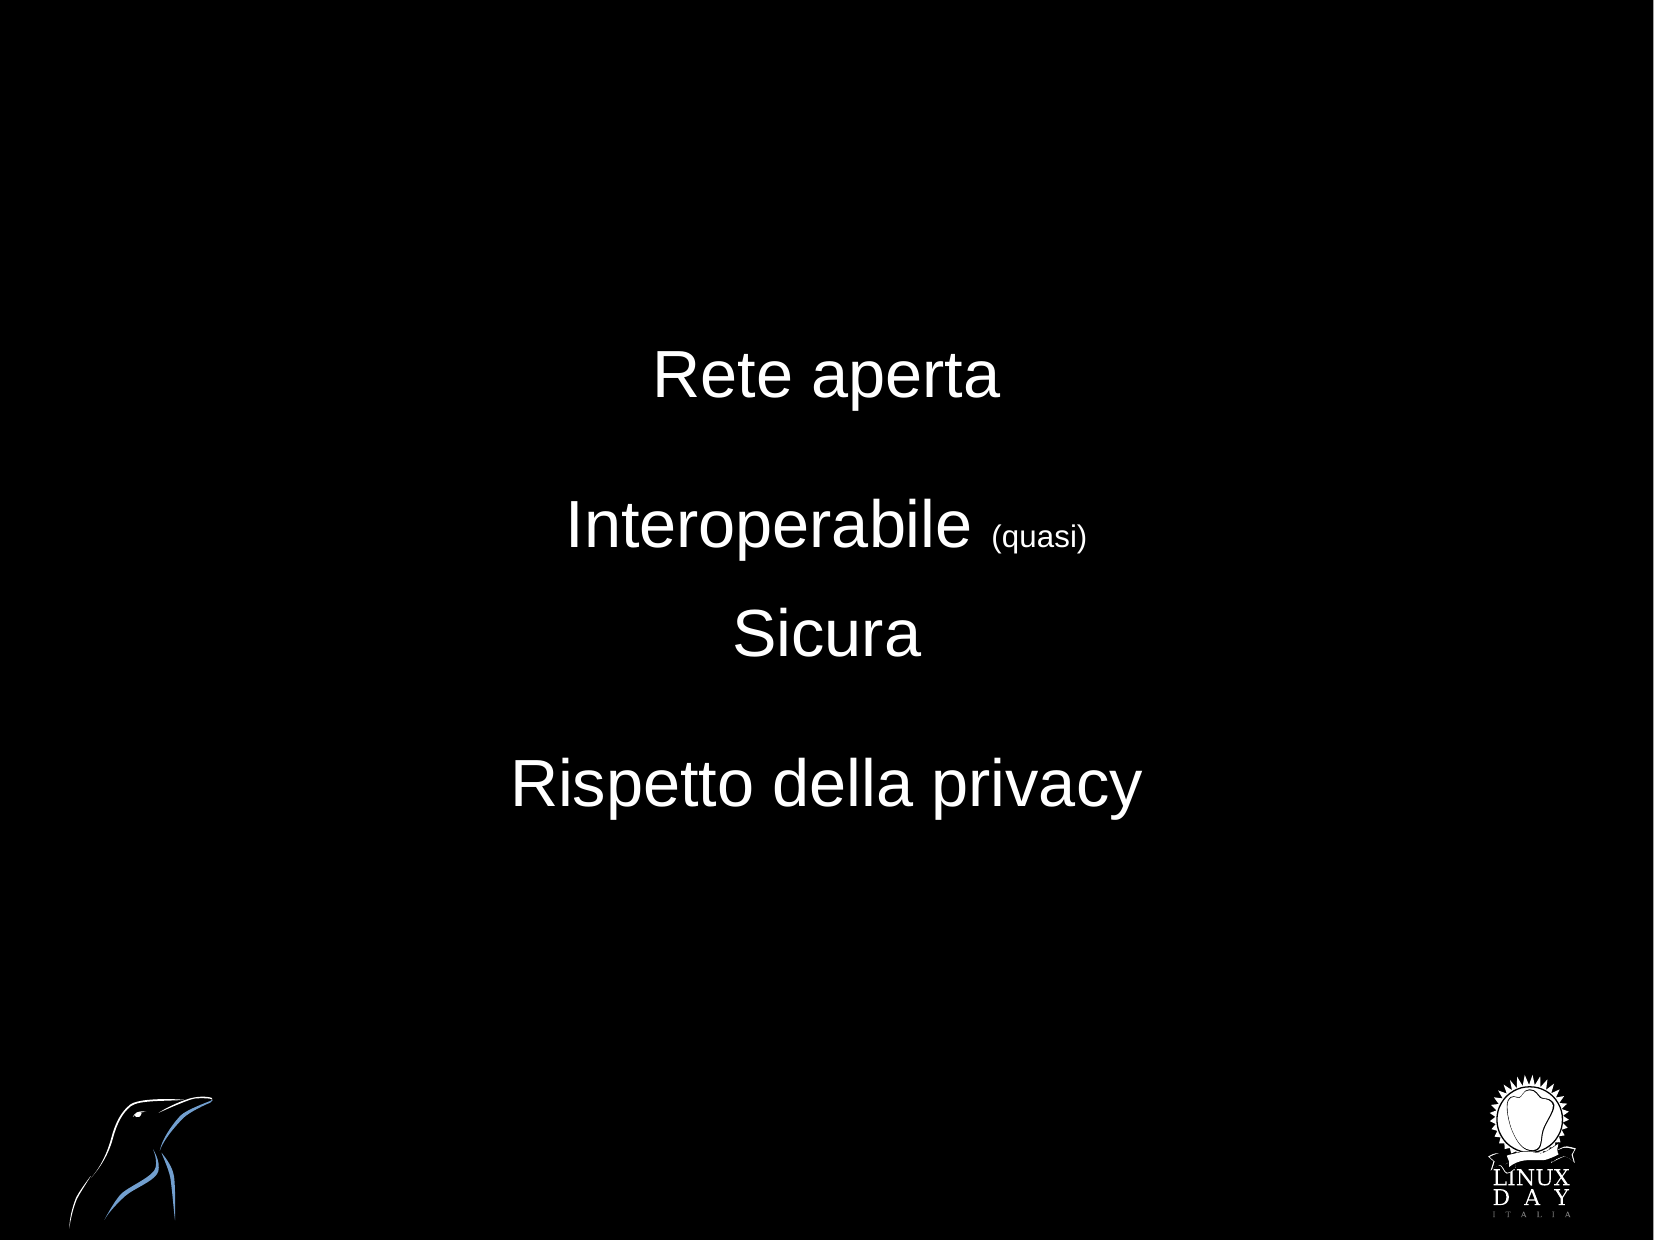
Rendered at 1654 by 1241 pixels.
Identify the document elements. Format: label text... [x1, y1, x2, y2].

subtitle Rete aperta Interoperabile (quasi) Sicura Rispetto della privacy [82, 49, 1571, 1109]
